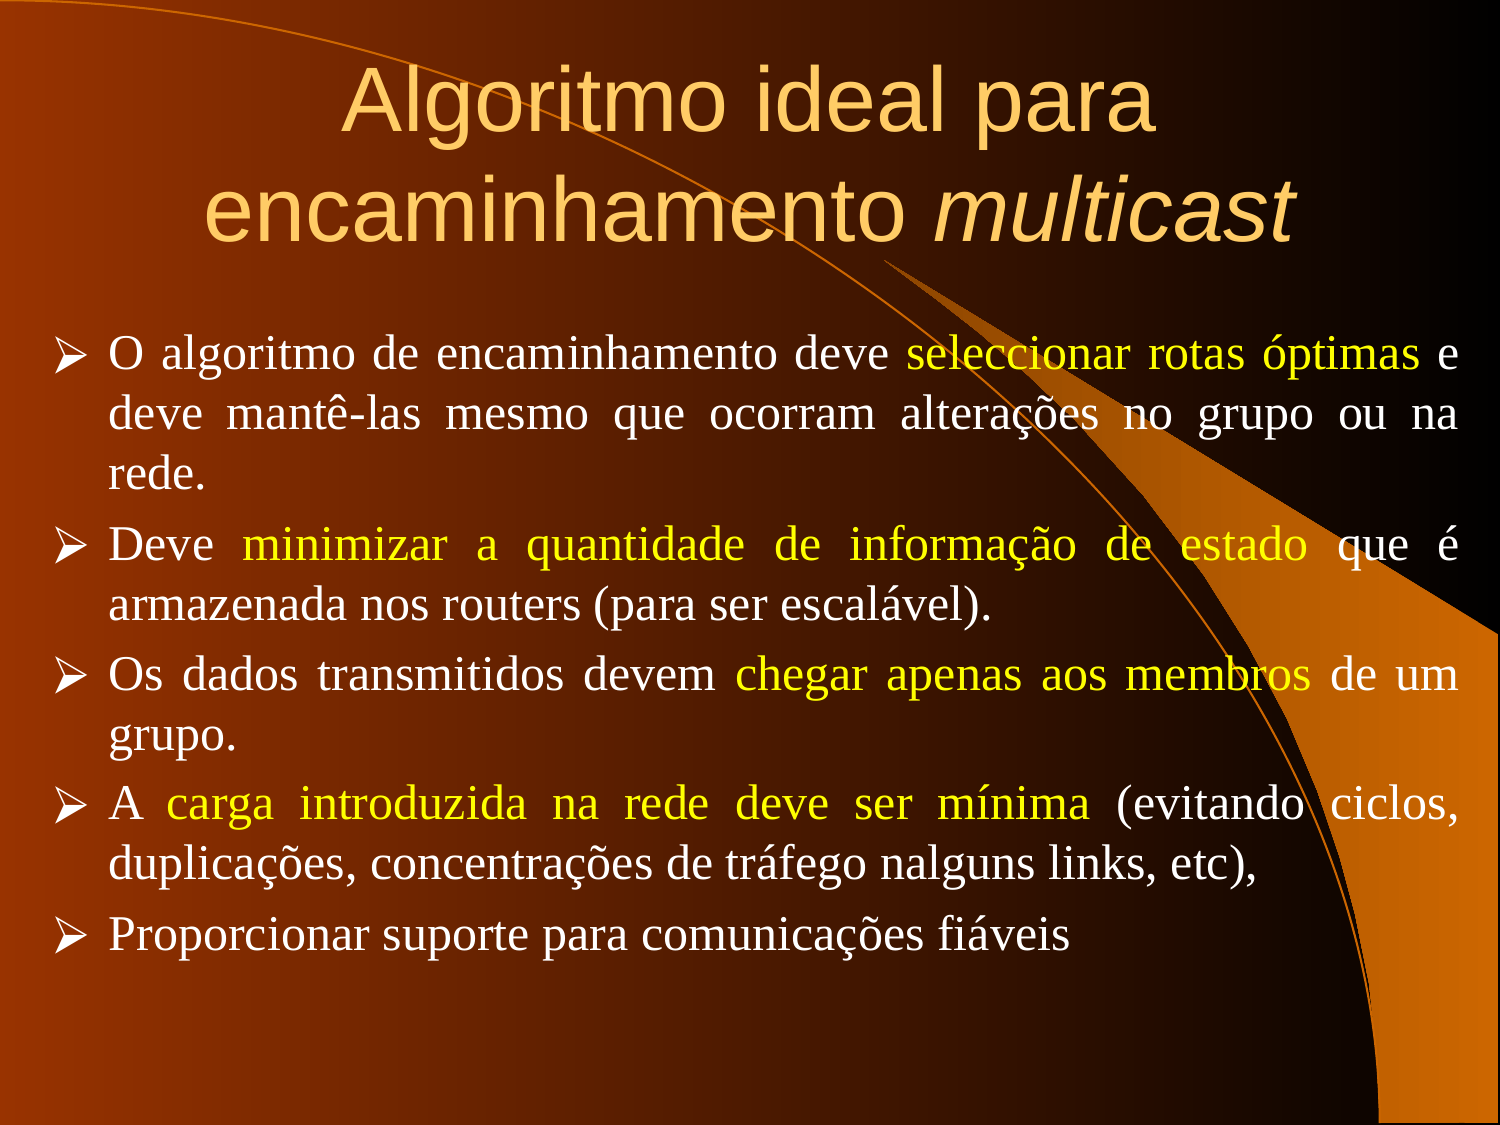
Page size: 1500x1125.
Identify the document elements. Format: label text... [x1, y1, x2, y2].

list O algoritmo de encaminhamento deve seleccionar rotas óptimas e deve mantê-las mesmo que ocorram alterações no grupo ou na rede. Deve minimizar a quantidade de informação de estado que é armazenada nos routers (para ser escalável). Os dados transmitidos devem chegar apenas aos membros de um grupo. A carga introduzida na rede deve ser mínima (evitando ciclos, duplicações, concentrações de tráfego nalguns links, etc), Proporcionar suporte para comunicações fiáveis [37, 312, 1475, 988]
title Algoritmo ideal para encaminhamento multicast [112, 37, 1388, 263]
